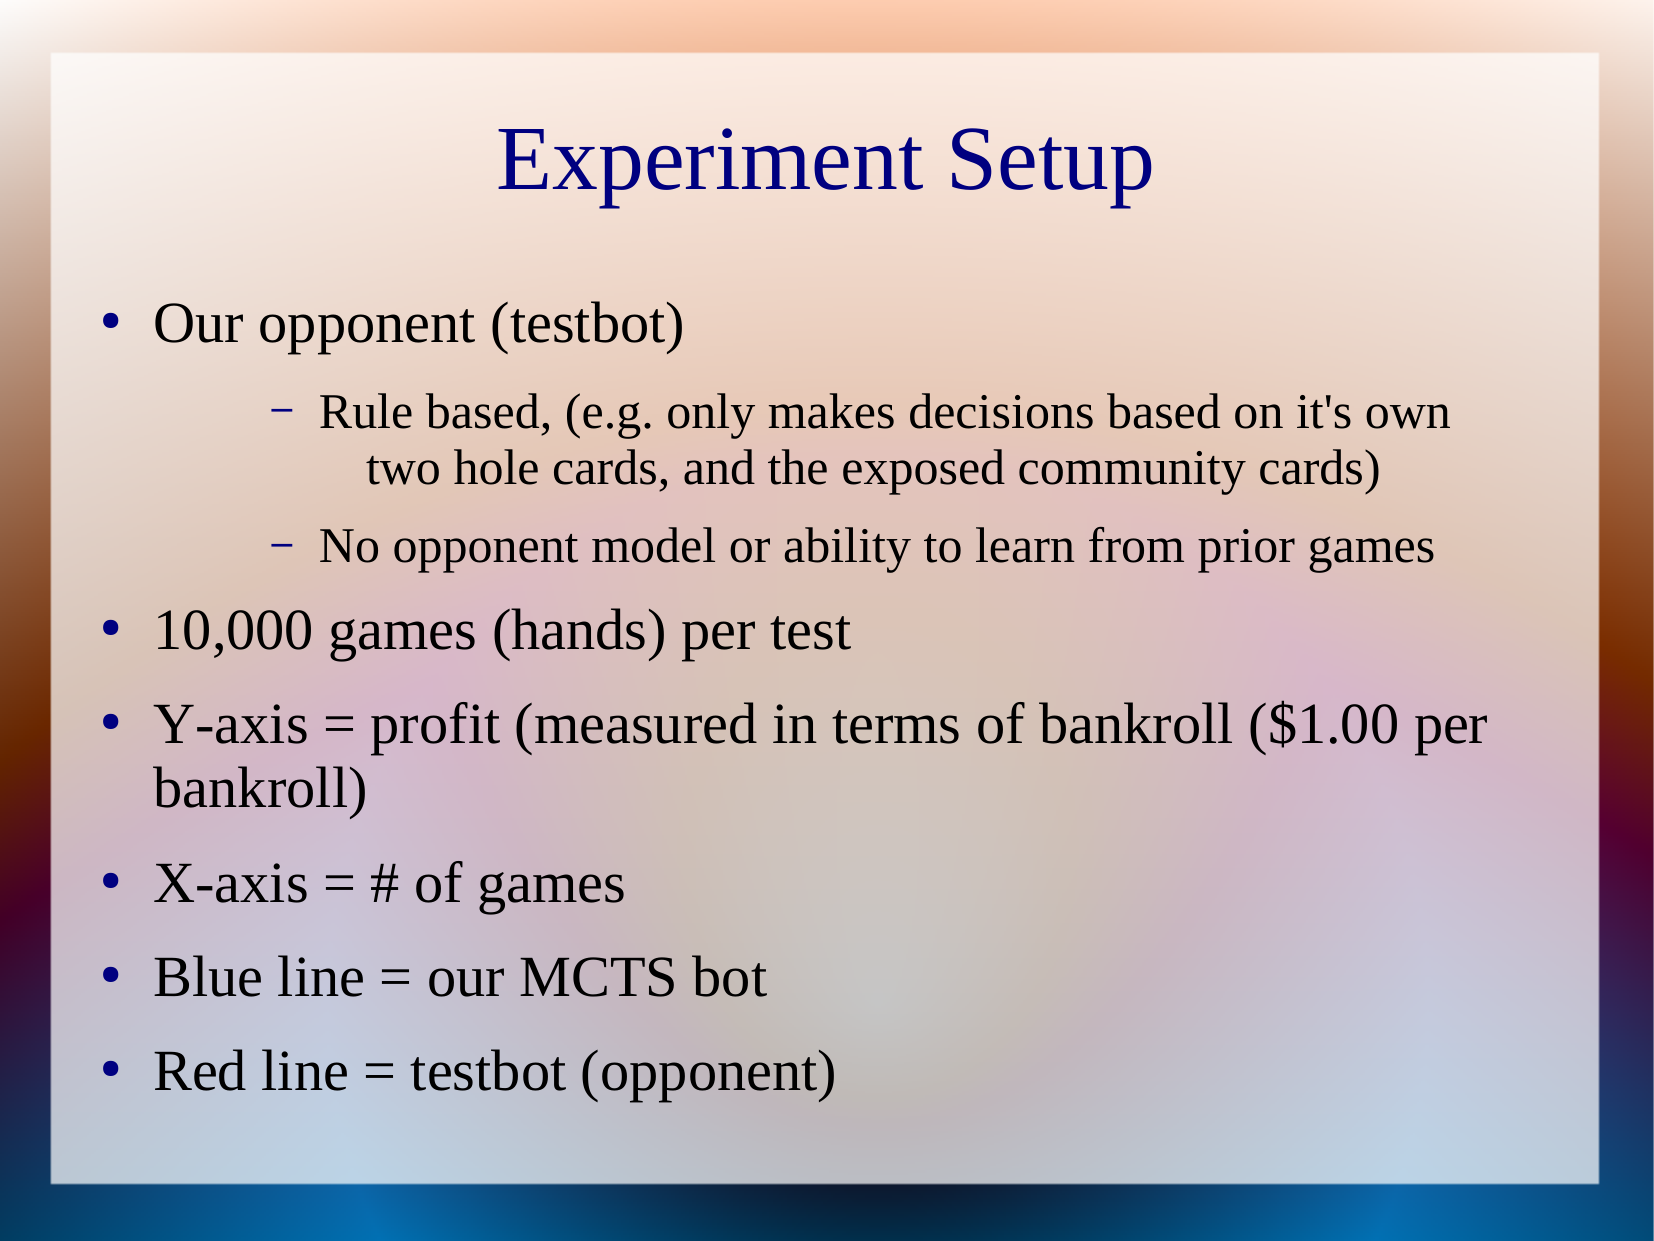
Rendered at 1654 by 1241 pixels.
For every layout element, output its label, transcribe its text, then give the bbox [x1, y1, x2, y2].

picture [0, 0, 1654, 1241]
title Experiment Setup [82, 55, 1571, 263]
list Our opponent (testbot) Rule based, (e.g. only makes decisions based on it's own two hole cards, and the exposed community cards) No opponent model or ability to learn from prior games 10,000 games (hands) per test Y-axis = profit (measured in terms of bankroll ($1.00 per bankroll) X-axis = # of games Blue line = our MCTS bot Red line = testbot (opponent) [82, 290, 1536, 1113]
